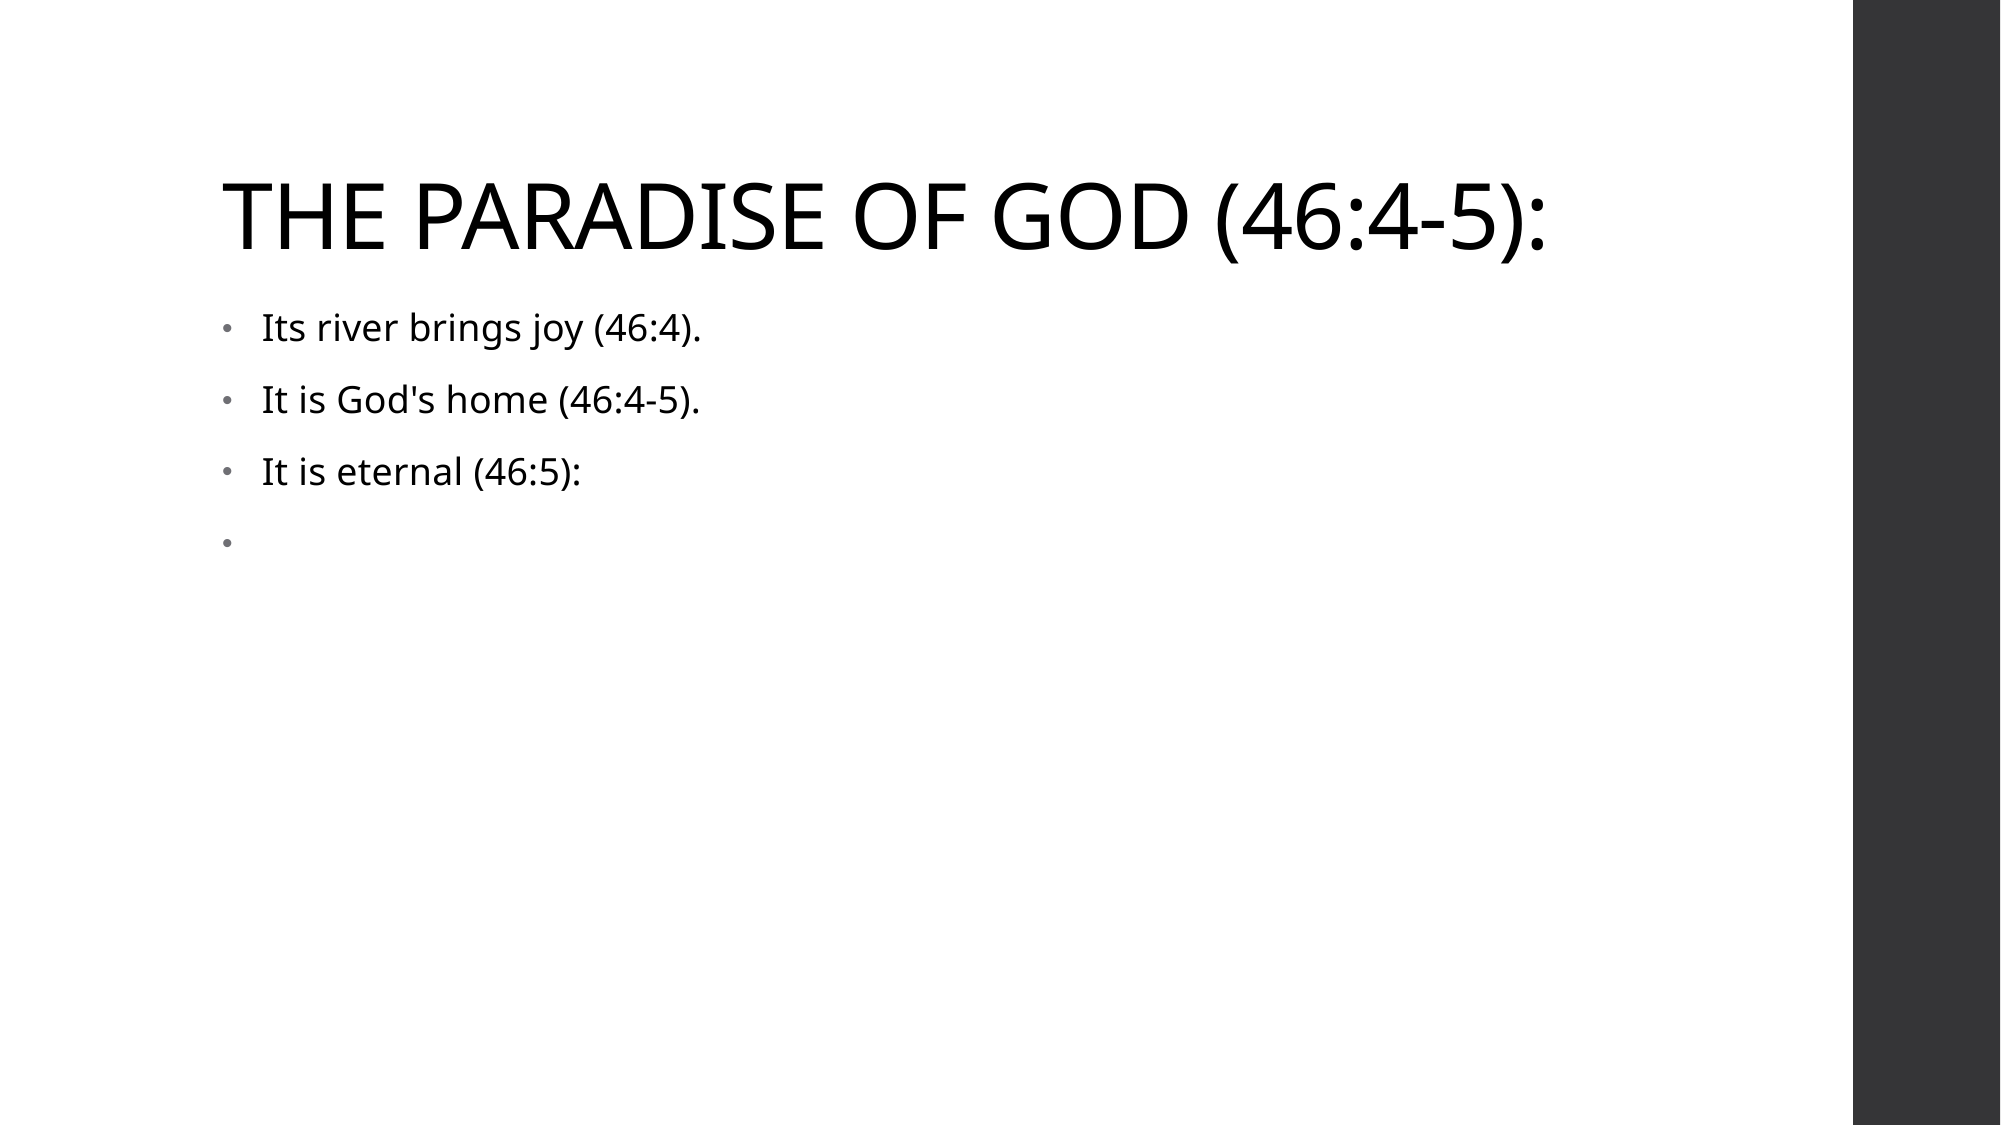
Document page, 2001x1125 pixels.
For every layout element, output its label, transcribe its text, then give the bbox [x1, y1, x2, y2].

list Its river brings joy (46:4). It is God's home (46:4-5). It is eternal (46:5): [206, 299, 1617, 1014]
title THE PARADISE OF GOD (46:4-5): [206, 60, 1797, 278]
